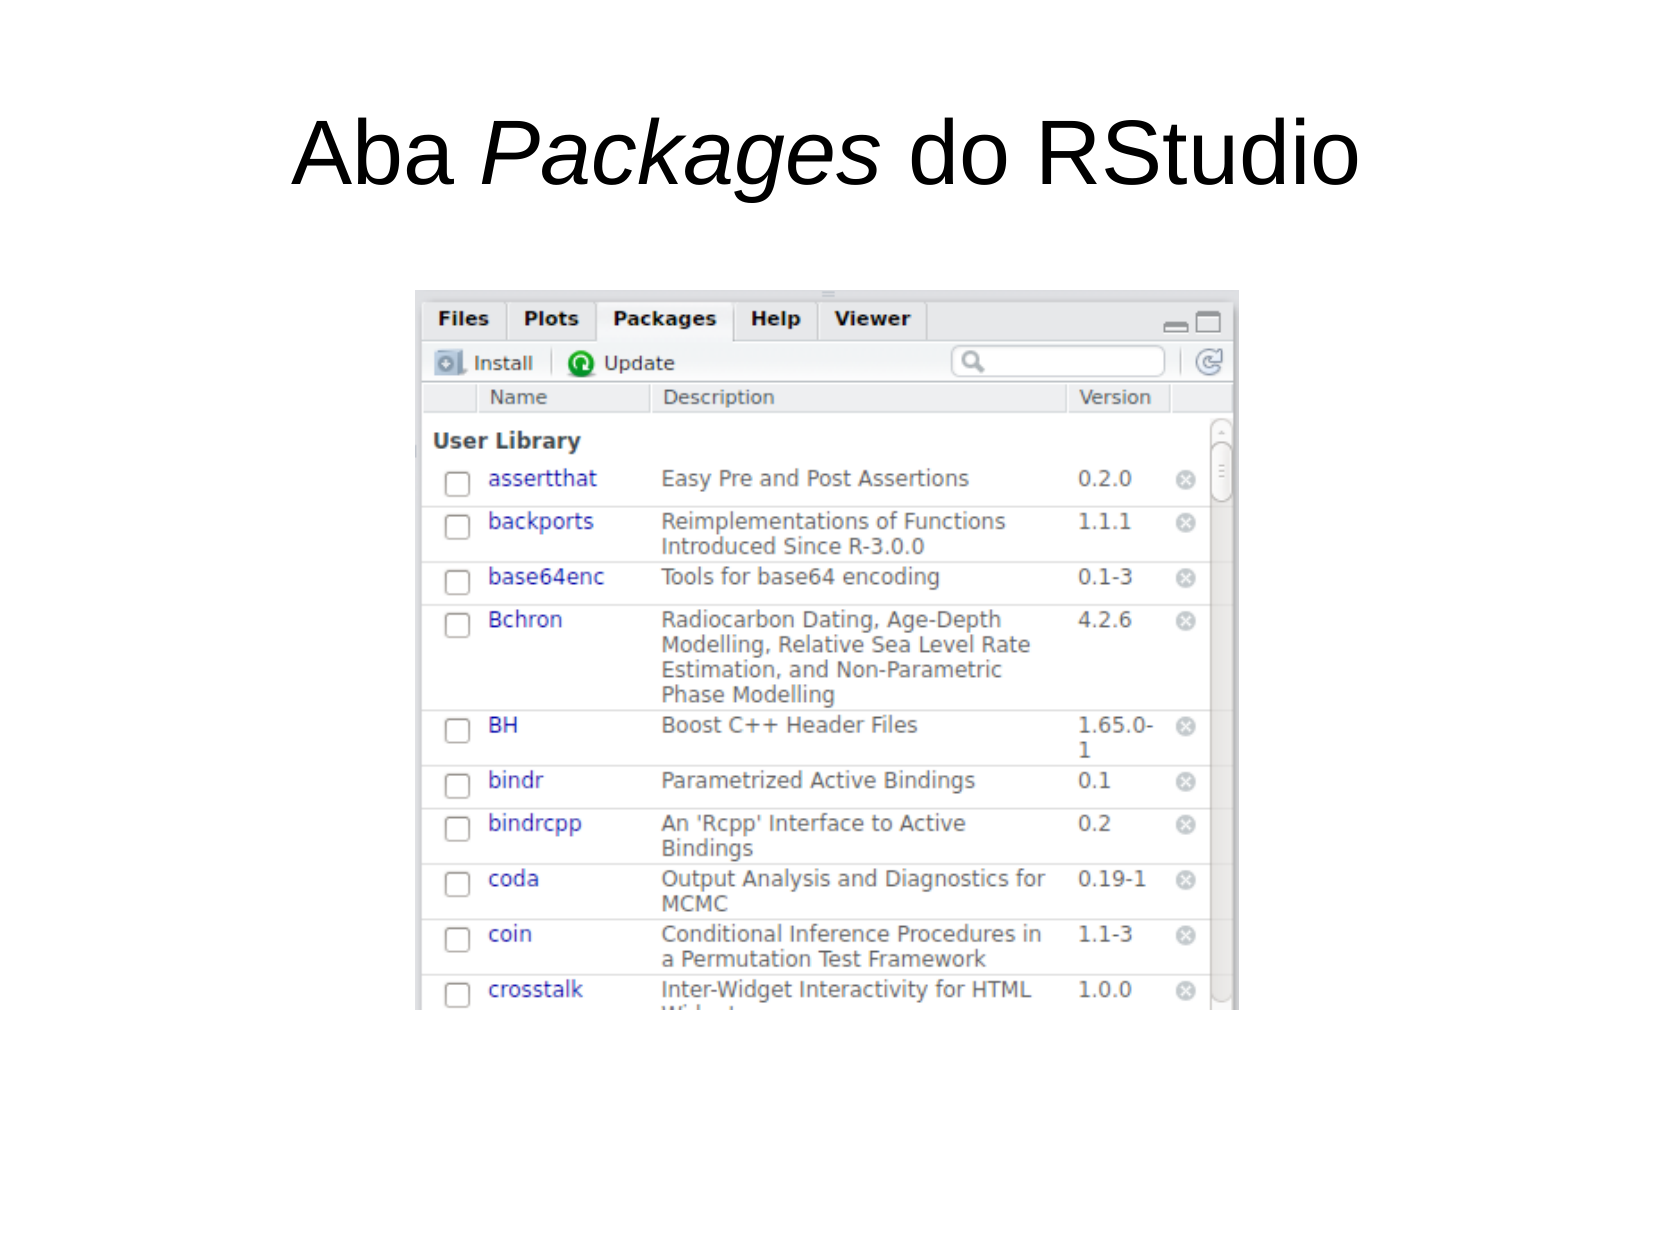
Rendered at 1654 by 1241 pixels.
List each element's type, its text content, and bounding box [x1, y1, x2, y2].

title Aba Packages do RStudio [82, 49, 1571, 257]
picture [415, 290, 1239, 1010]
